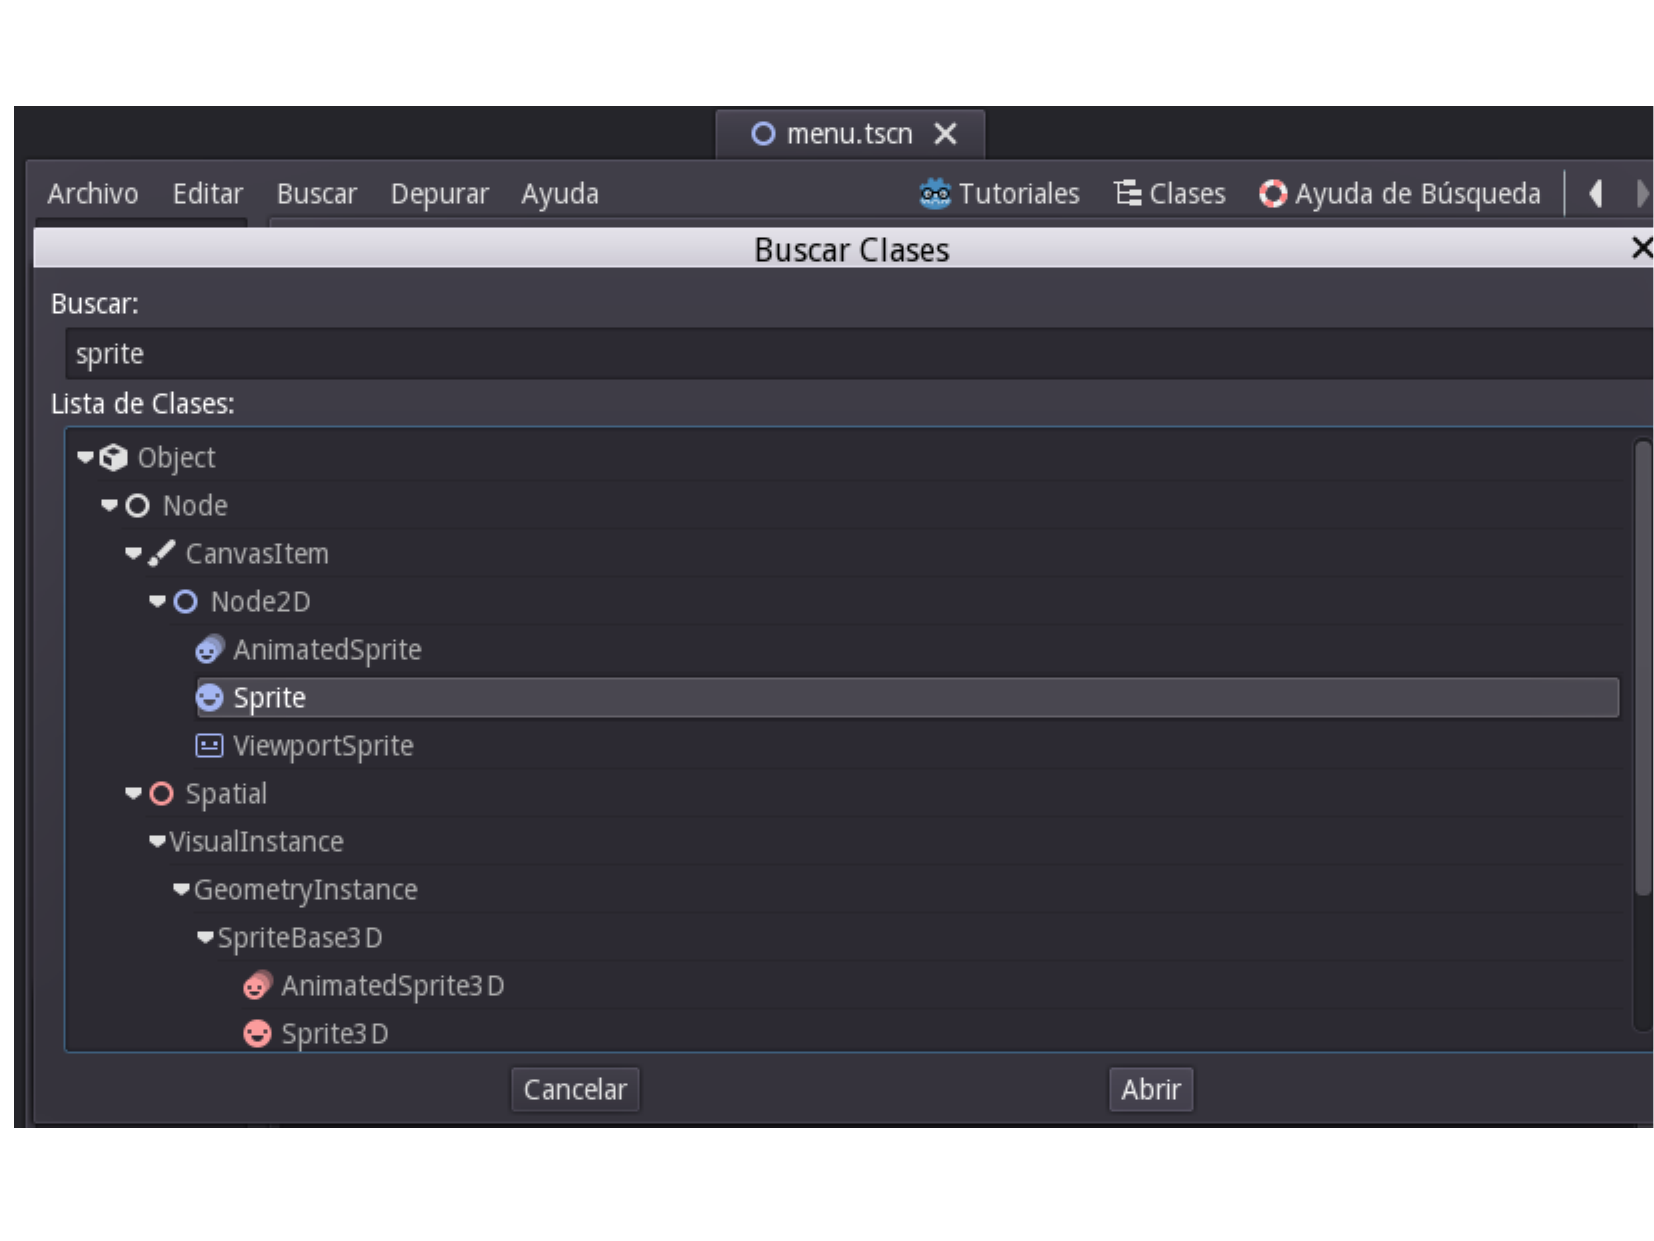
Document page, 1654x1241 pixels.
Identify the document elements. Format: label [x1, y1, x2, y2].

picture [14, 106, 1654, 1128]
